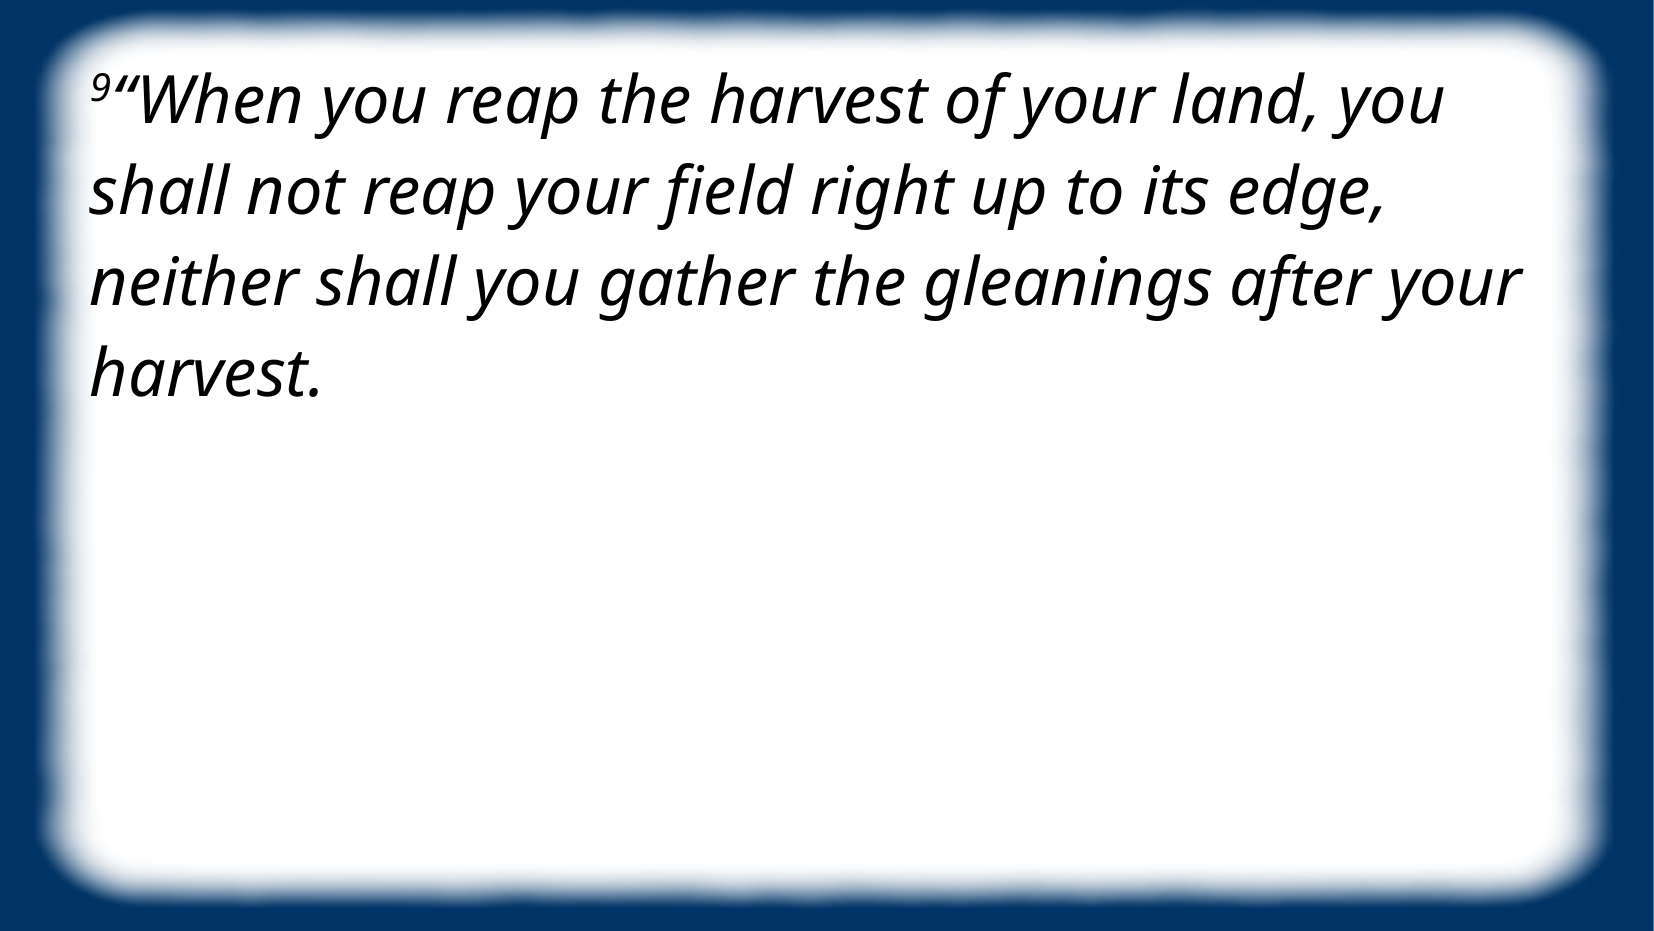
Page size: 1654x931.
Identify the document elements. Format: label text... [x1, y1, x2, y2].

text_box 9“When you reap the harvest of your land, you shall not reap your field right up to its edge, neither shall you gather the gleanings after your harvest. [75, 45, 1561, 415]
picture [0, 0, 1654, 931]
